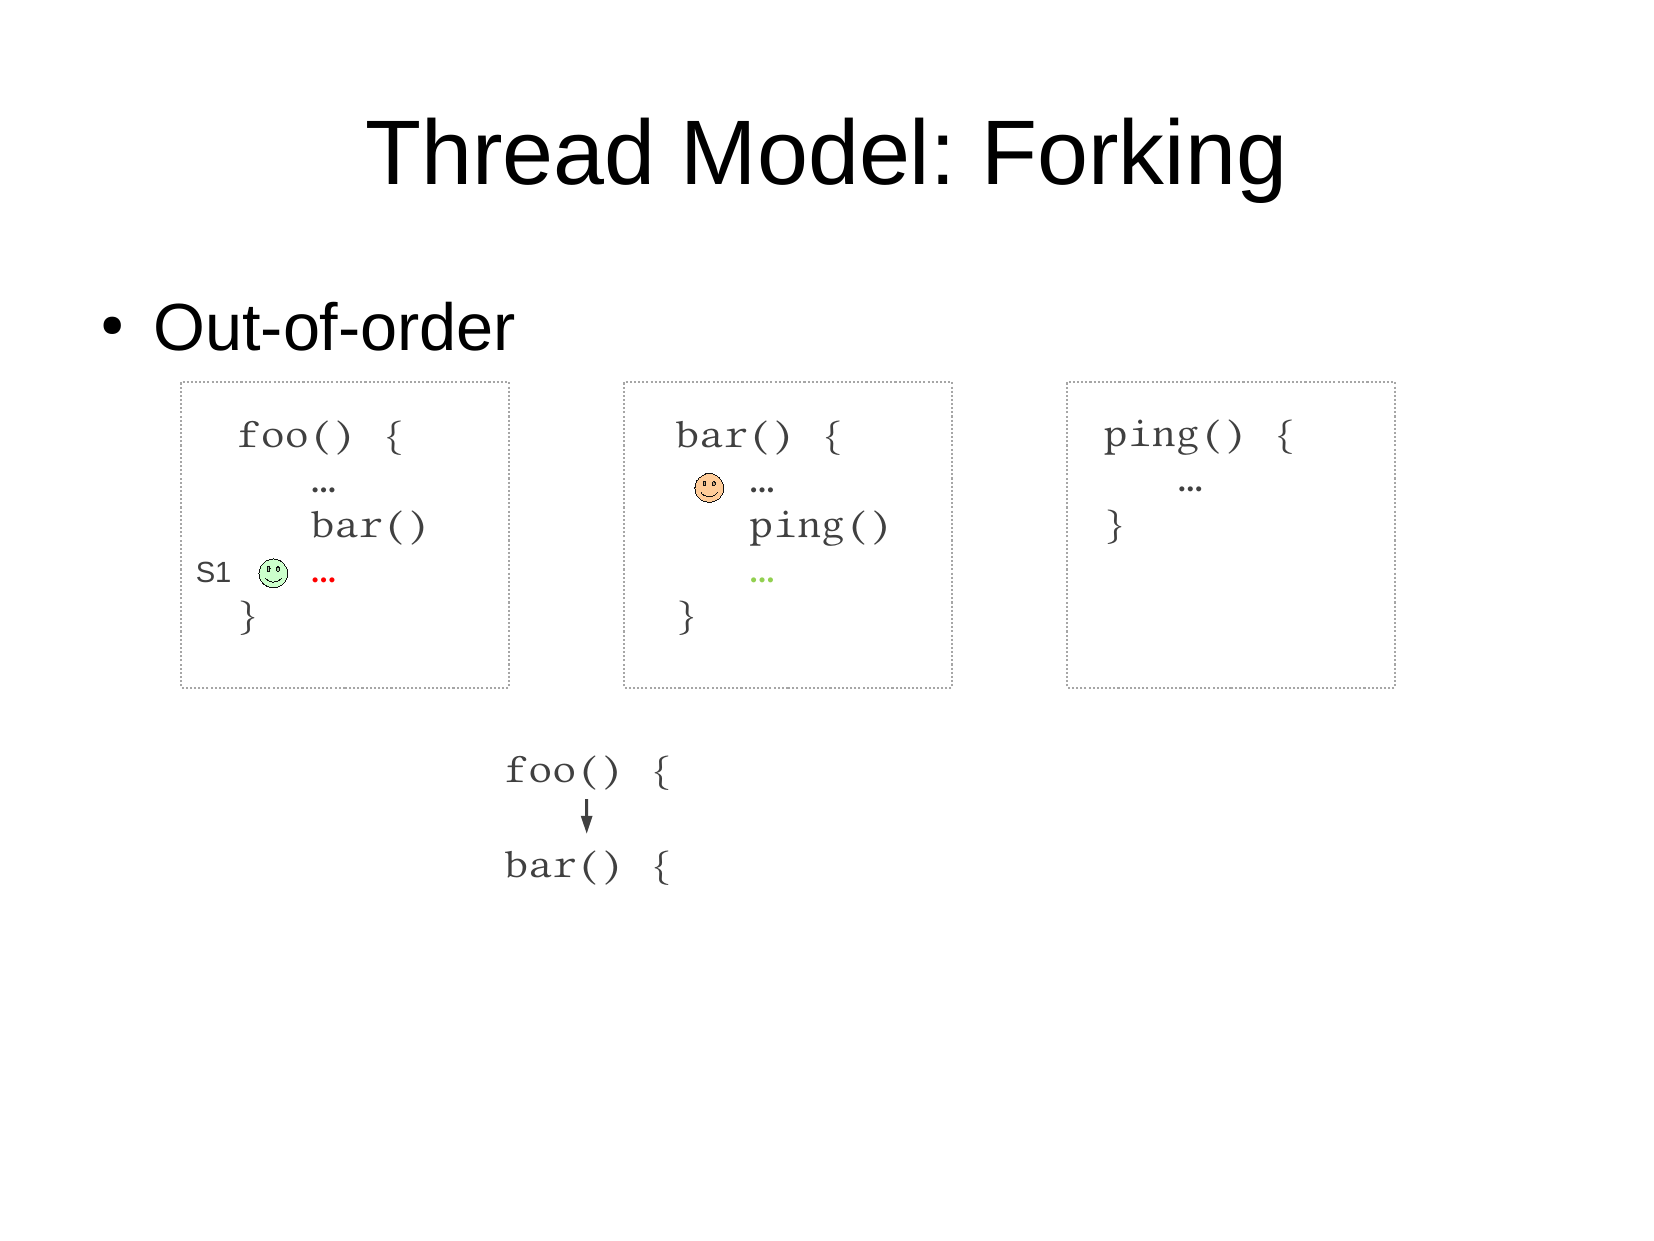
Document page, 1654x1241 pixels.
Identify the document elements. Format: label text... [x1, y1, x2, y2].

text_box bar() { … ping() … } [660, 402, 909, 643]
text_box ping() { … } [1089, 401, 1311, 552]
list Out-of-order [82, 290, 1571, 1010]
text_box foo() { … bar() … } [222, 402, 446, 643]
text_box [258, 558, 288, 588]
text_box [694, 473, 724, 503]
text_box foo() { [489, 737, 688, 798]
text_box bar() { [489, 832, 688, 893]
text_box S1 [181, 546, 247, 597]
title Thread Model: Forking [82, 49, 1571, 257]
